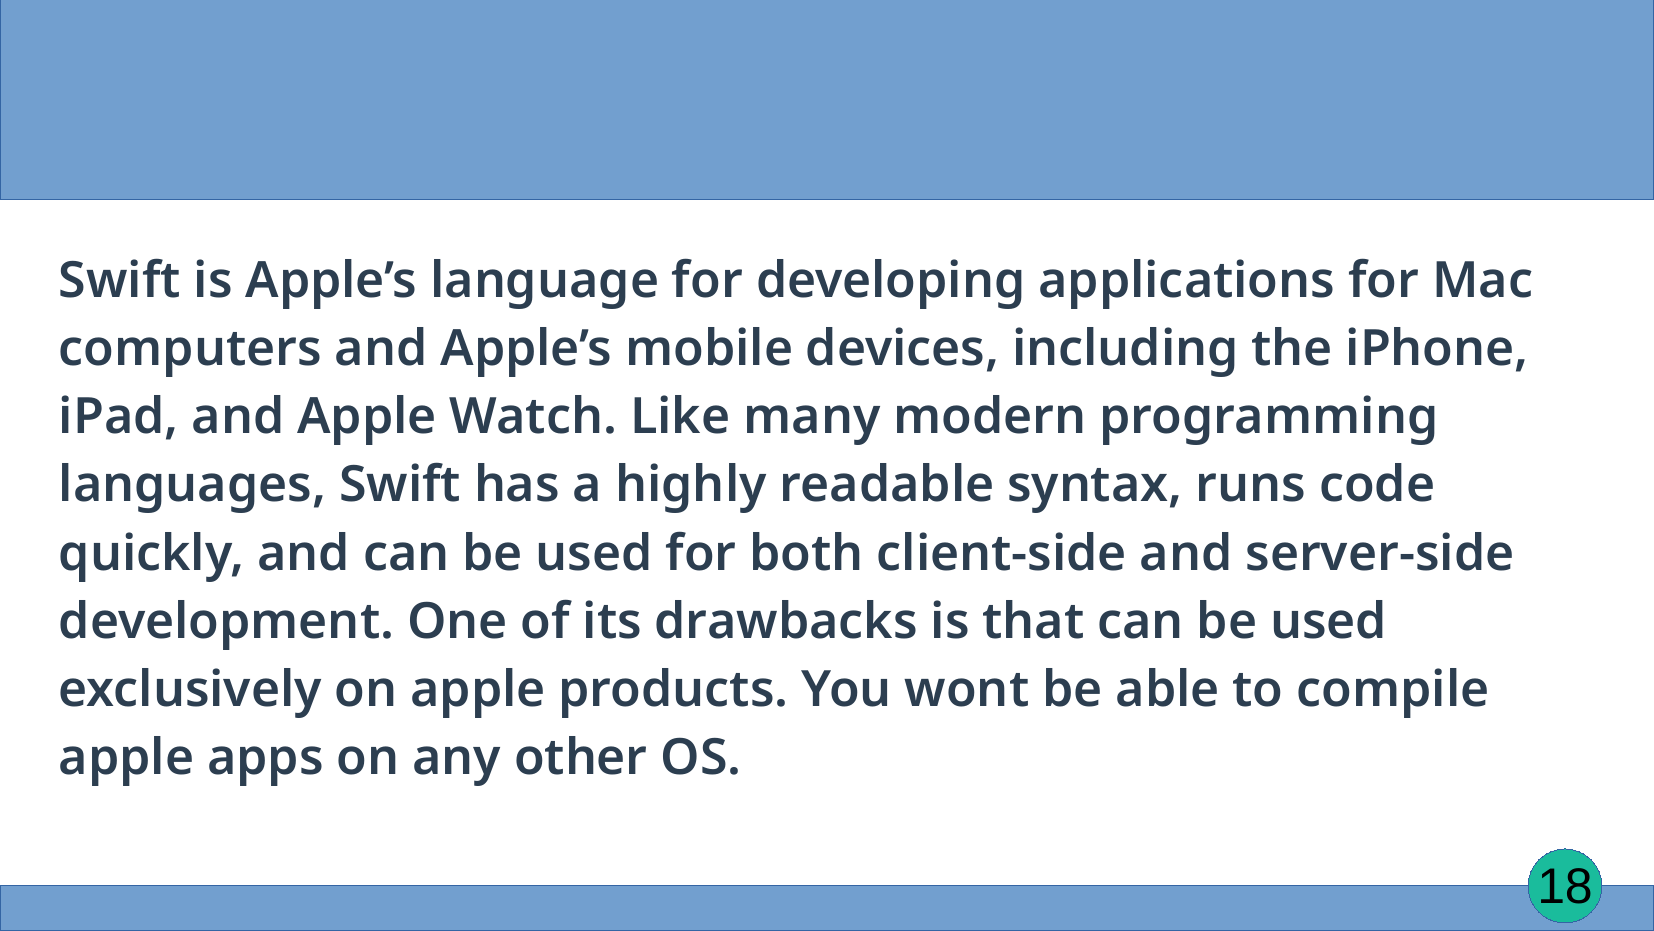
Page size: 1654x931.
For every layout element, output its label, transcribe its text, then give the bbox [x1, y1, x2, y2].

list Swift is Apple’s language for developing applications for Mac computers and Apple’s mobile devices, including the iPhone, iPad, and Apple Watch. Like many modern programming languages, Swift has a highly readable syntax, runs code quickly, and can be used for both client-side and server-side development. One of its drawbacks is that can be used exclusively on apple products. You wont be able to compile apple apps on any other OS. [59, 243, 1595, 864]
